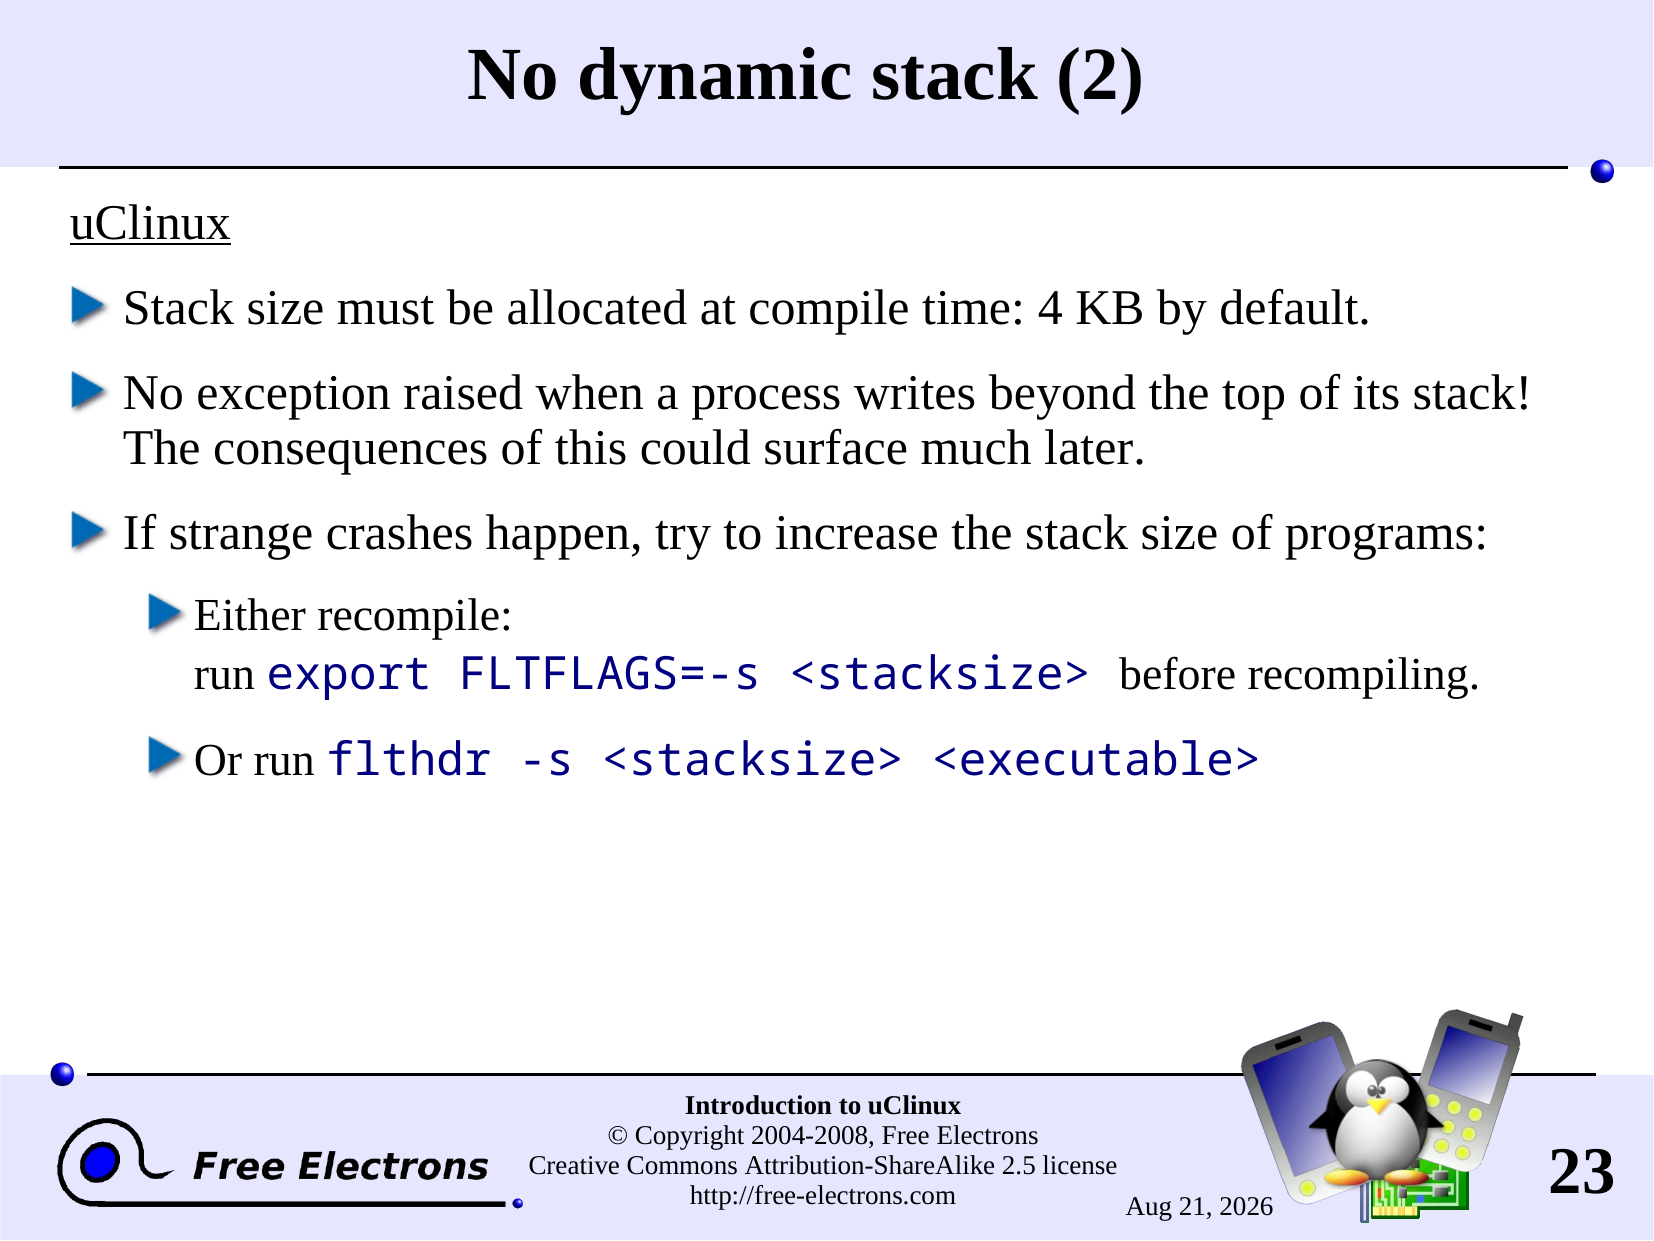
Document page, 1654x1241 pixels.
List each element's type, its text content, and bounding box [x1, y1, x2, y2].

picture [50, 1107, 527, 1216]
title No dynamic stack (2) [60, 25, 1551, 124]
picture [1225, 1045, 1528, 1241]
list uClinux Stack size must be allocated at compile time: 4 KB by default. No exception raised when a process writes beyond the top of its stack! The consequences of this could surface much later. If strange crashes happen, try to increase the stack size of programs: Either recompile: run export FLTFLAGS=-s <stacksize> before recompiling. Or run flthdr -s <stacksize> <executable> [52, 195, 1594, 1045]
